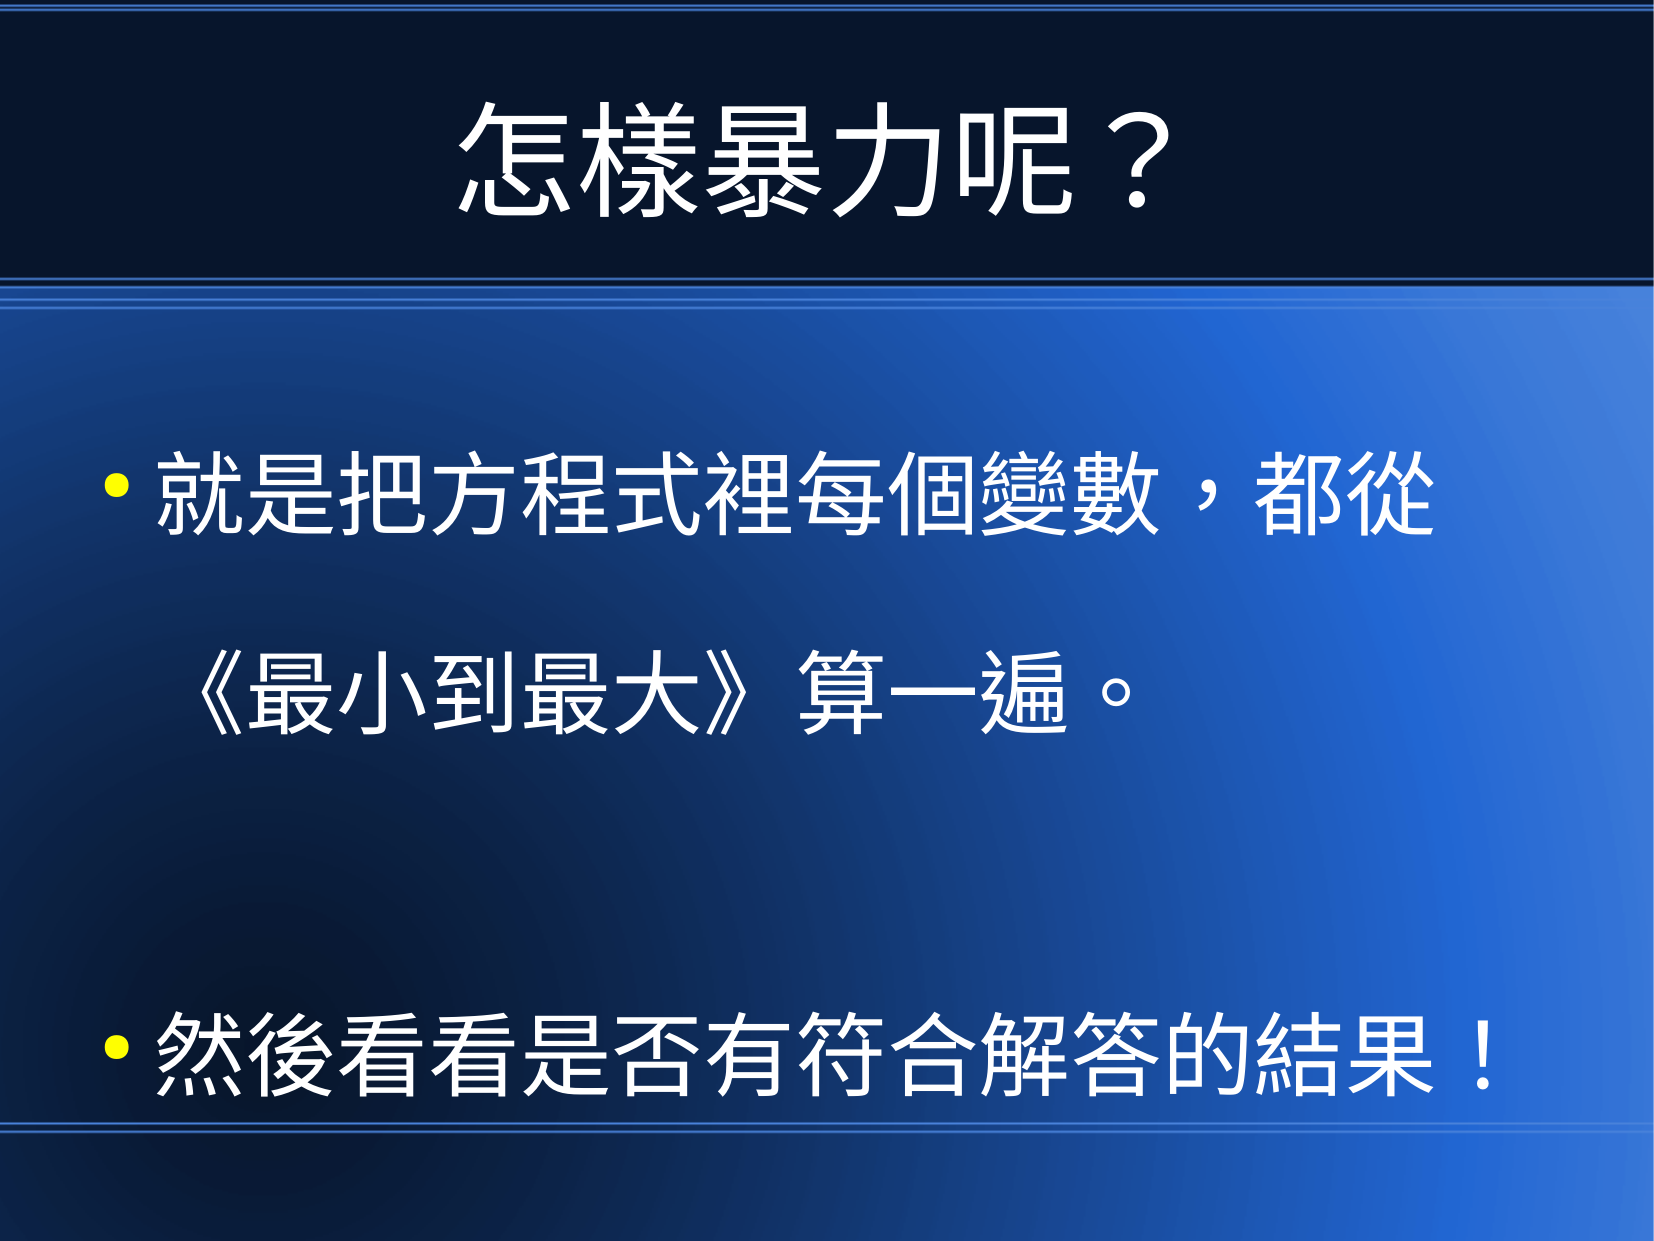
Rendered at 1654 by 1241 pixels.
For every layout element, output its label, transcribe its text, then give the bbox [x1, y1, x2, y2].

list 就是把方程式裡每個變數，都從《最小到最大》算一遍。 然後看看是否有符合解答的結果！ [82, 355, 1571, 1241]
title 怎樣暴力呢？ [82, 49, 1571, 257]
picture [0, 0, 1654, 1241]
